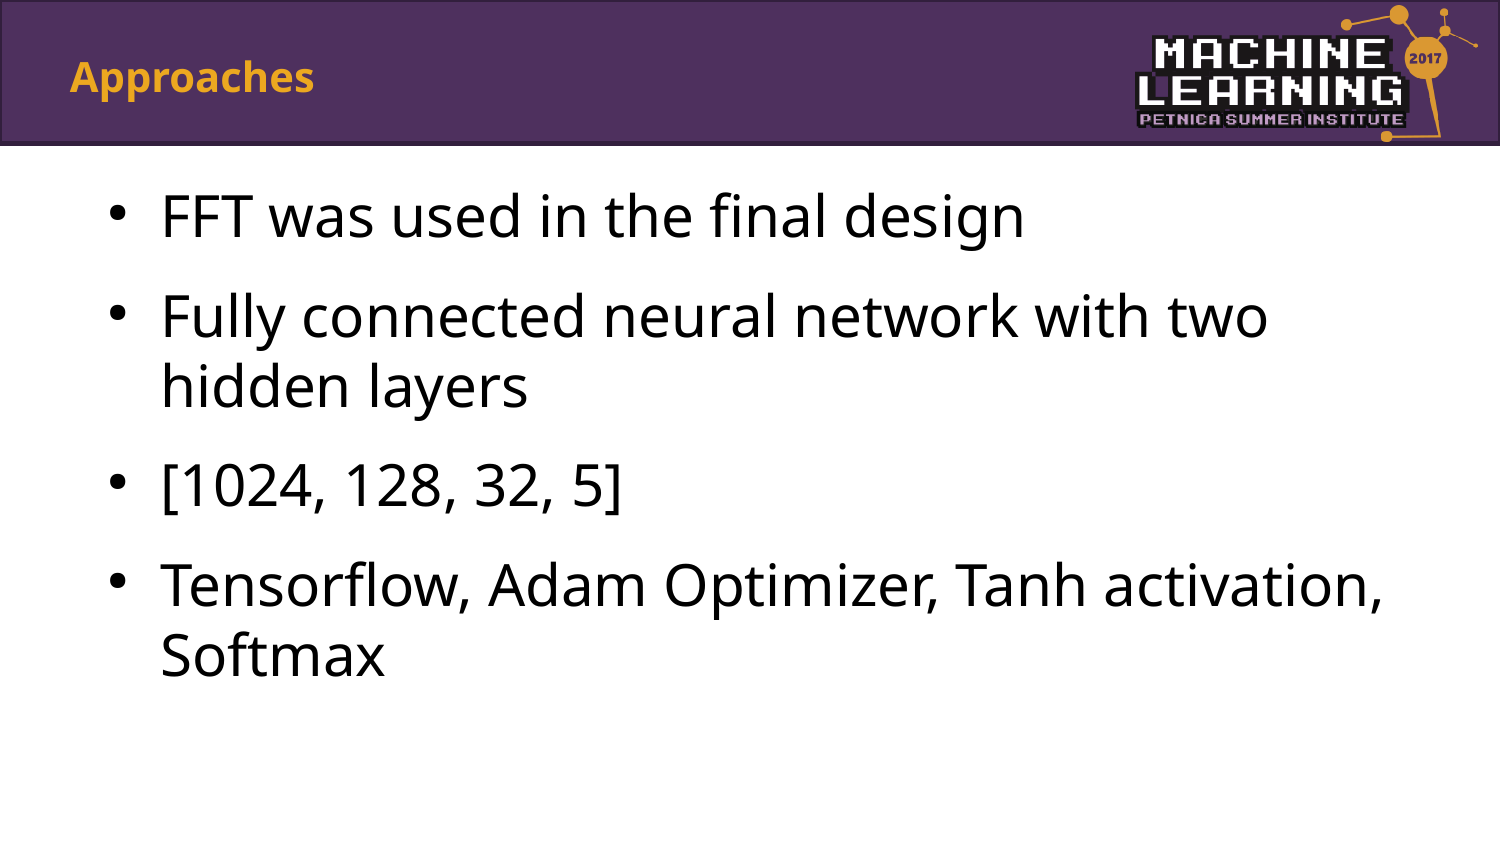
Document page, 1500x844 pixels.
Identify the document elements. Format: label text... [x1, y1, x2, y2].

picture [1125, 5, 1488, 142]
text_box Approaches [54, 43, 1000, 109]
list FFT was used in the final design Fully connected neural network with two hidden layers [1024, 128, 32, 5] Tensorflow, Adam Optimizer, Tanh activation, Softmax [75, 171, 1425, 800]
